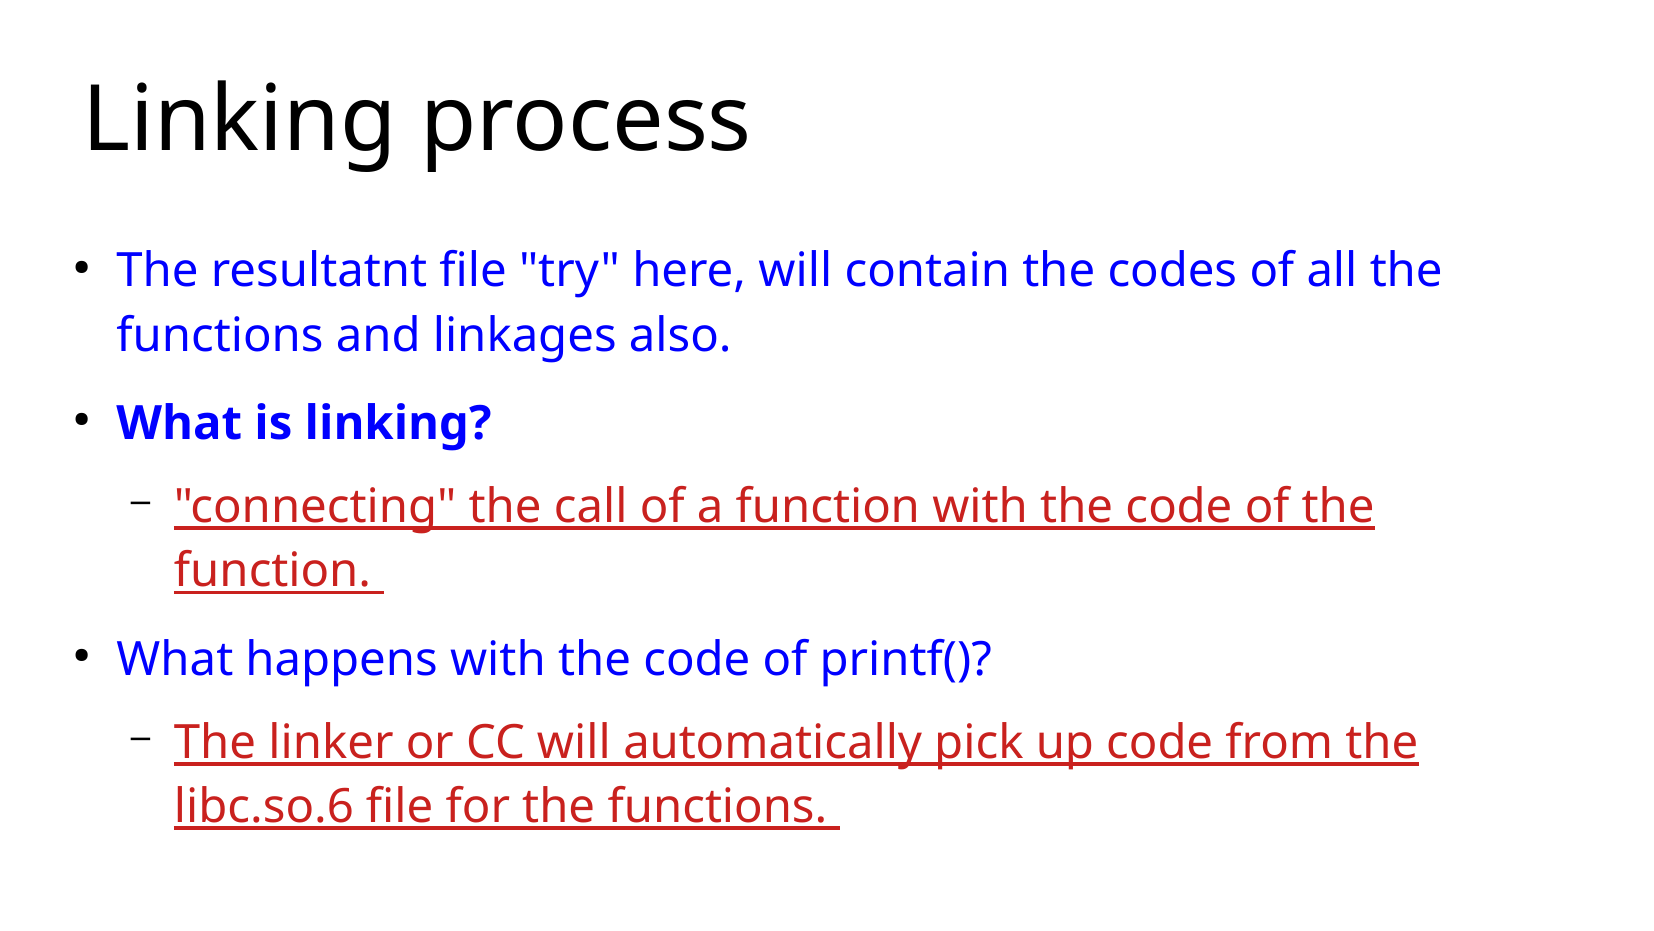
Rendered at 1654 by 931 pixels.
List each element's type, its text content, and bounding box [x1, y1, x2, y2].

list The resultatnt file "try" here, will contain the codes of all the functions and linkages also. What is linking? "connecting" the call of a function with the code of the function. What happens with the code of printf()? The linker or CC will automatically pick up code from the libc.so.6 file for the functions. [59, 236, 1565, 839]
title Linking process [82, 37, 1571, 193]
